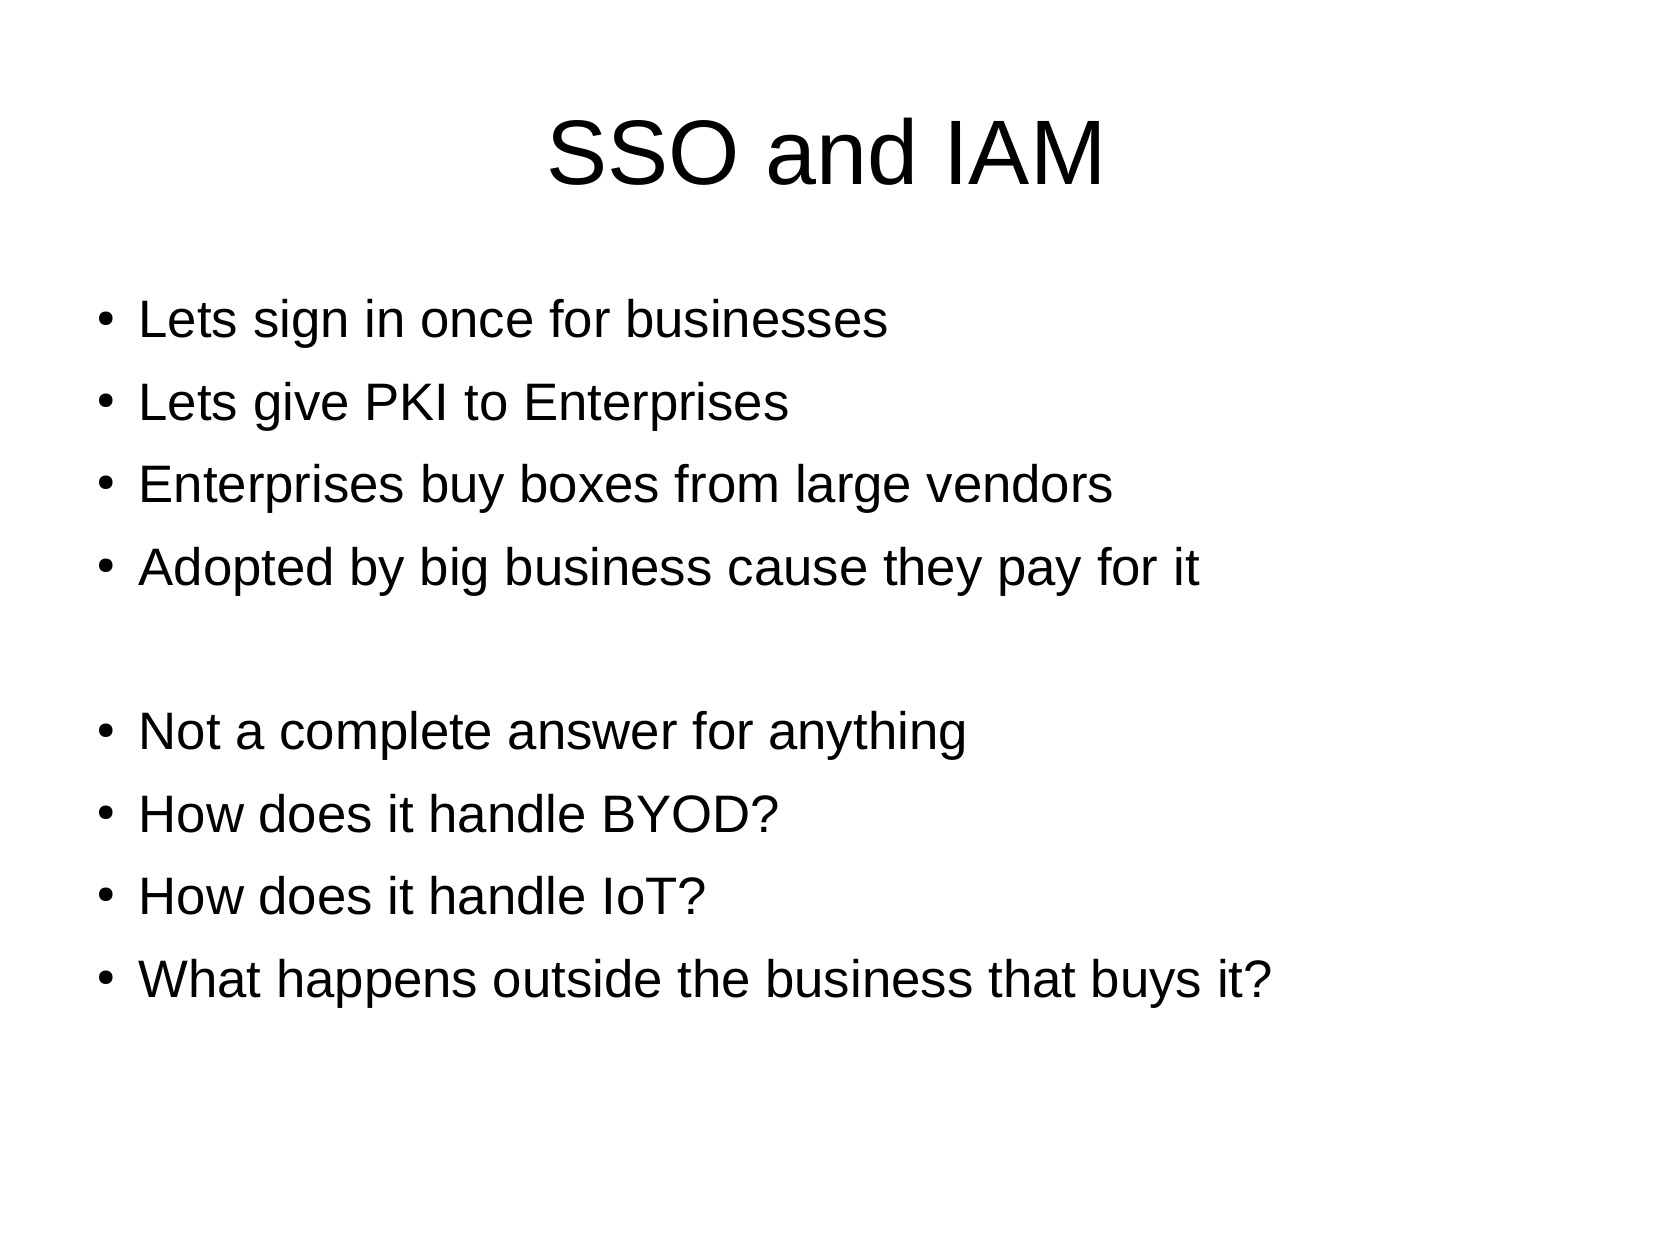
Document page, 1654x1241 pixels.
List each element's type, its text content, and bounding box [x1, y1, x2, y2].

list Lets sign in once for businesses Lets give PKI to Enterprises Enterprises buy boxes from large vendors Adopted by big business cause they pay for it Not a complete answer for anything How does it handle BYOD? How does it handle IoT? What happens outside the business that buys it? [82, 290, 1571, 1010]
title SSO and IAM [82, 49, 1571, 257]
